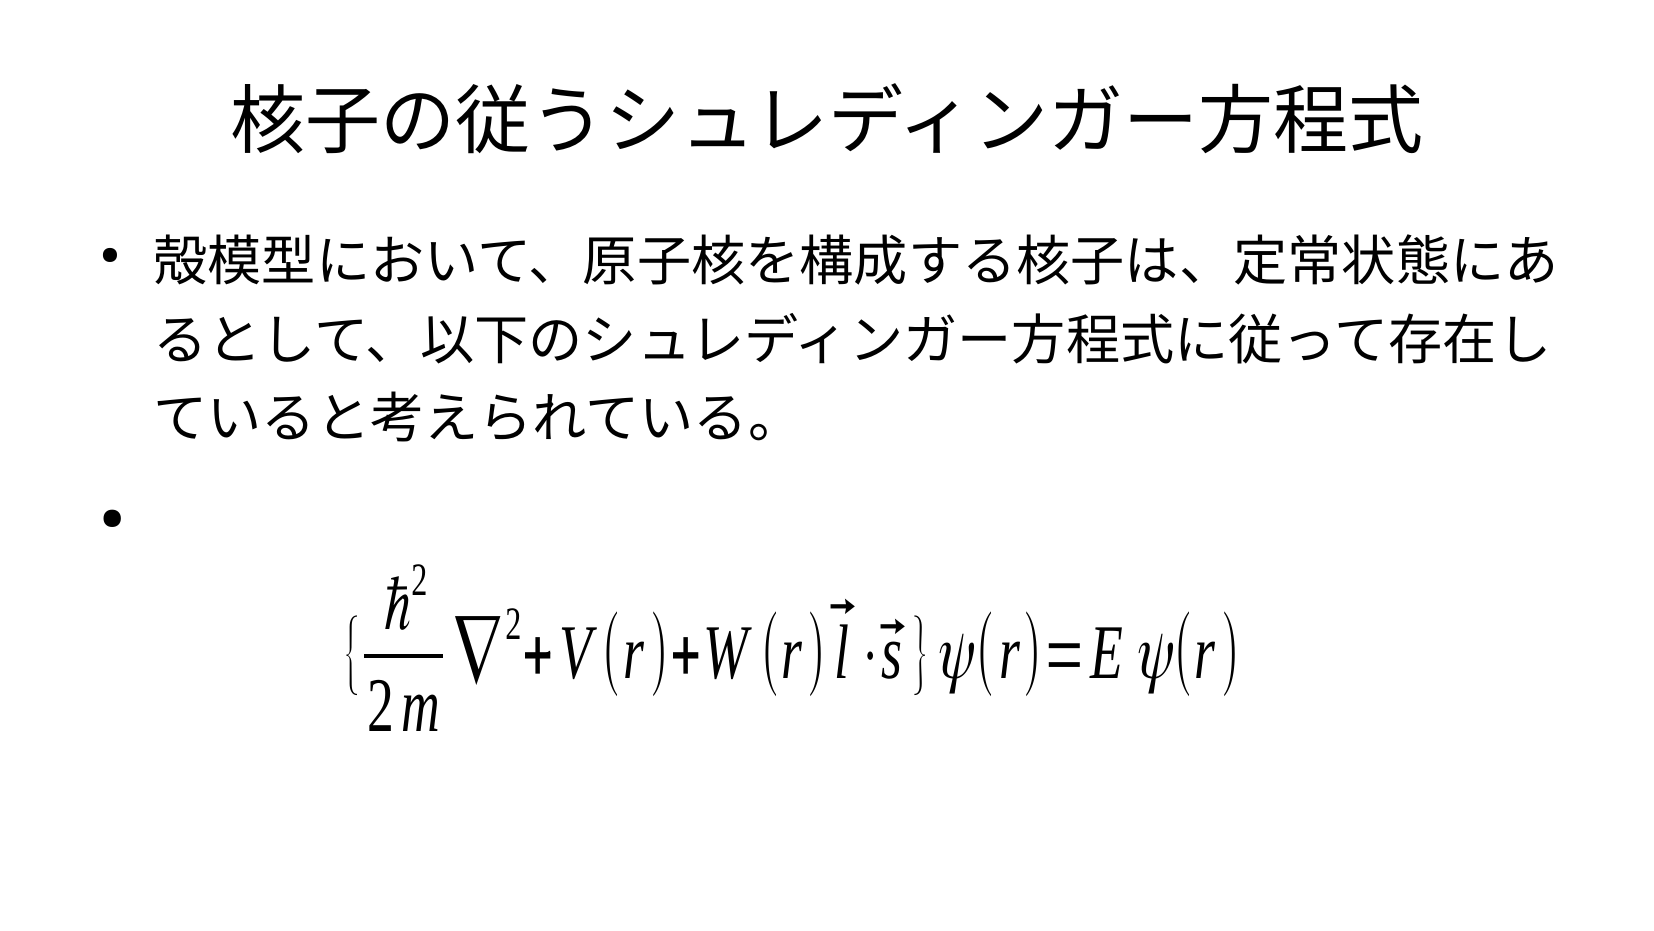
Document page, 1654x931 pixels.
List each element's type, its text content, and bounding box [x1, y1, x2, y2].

chart [330, 552, 1253, 747]
chart [685, 413, 804, 473]
title 核子の従うシュレディンガー方程式 [82, 37, 1571, 193]
list 殻模型において、原子核を構成する核子は、定常状態にあるとして、以下のシュレディンガー方程式に従って存在していると考えられている。 [82, 217, 1571, 556]
